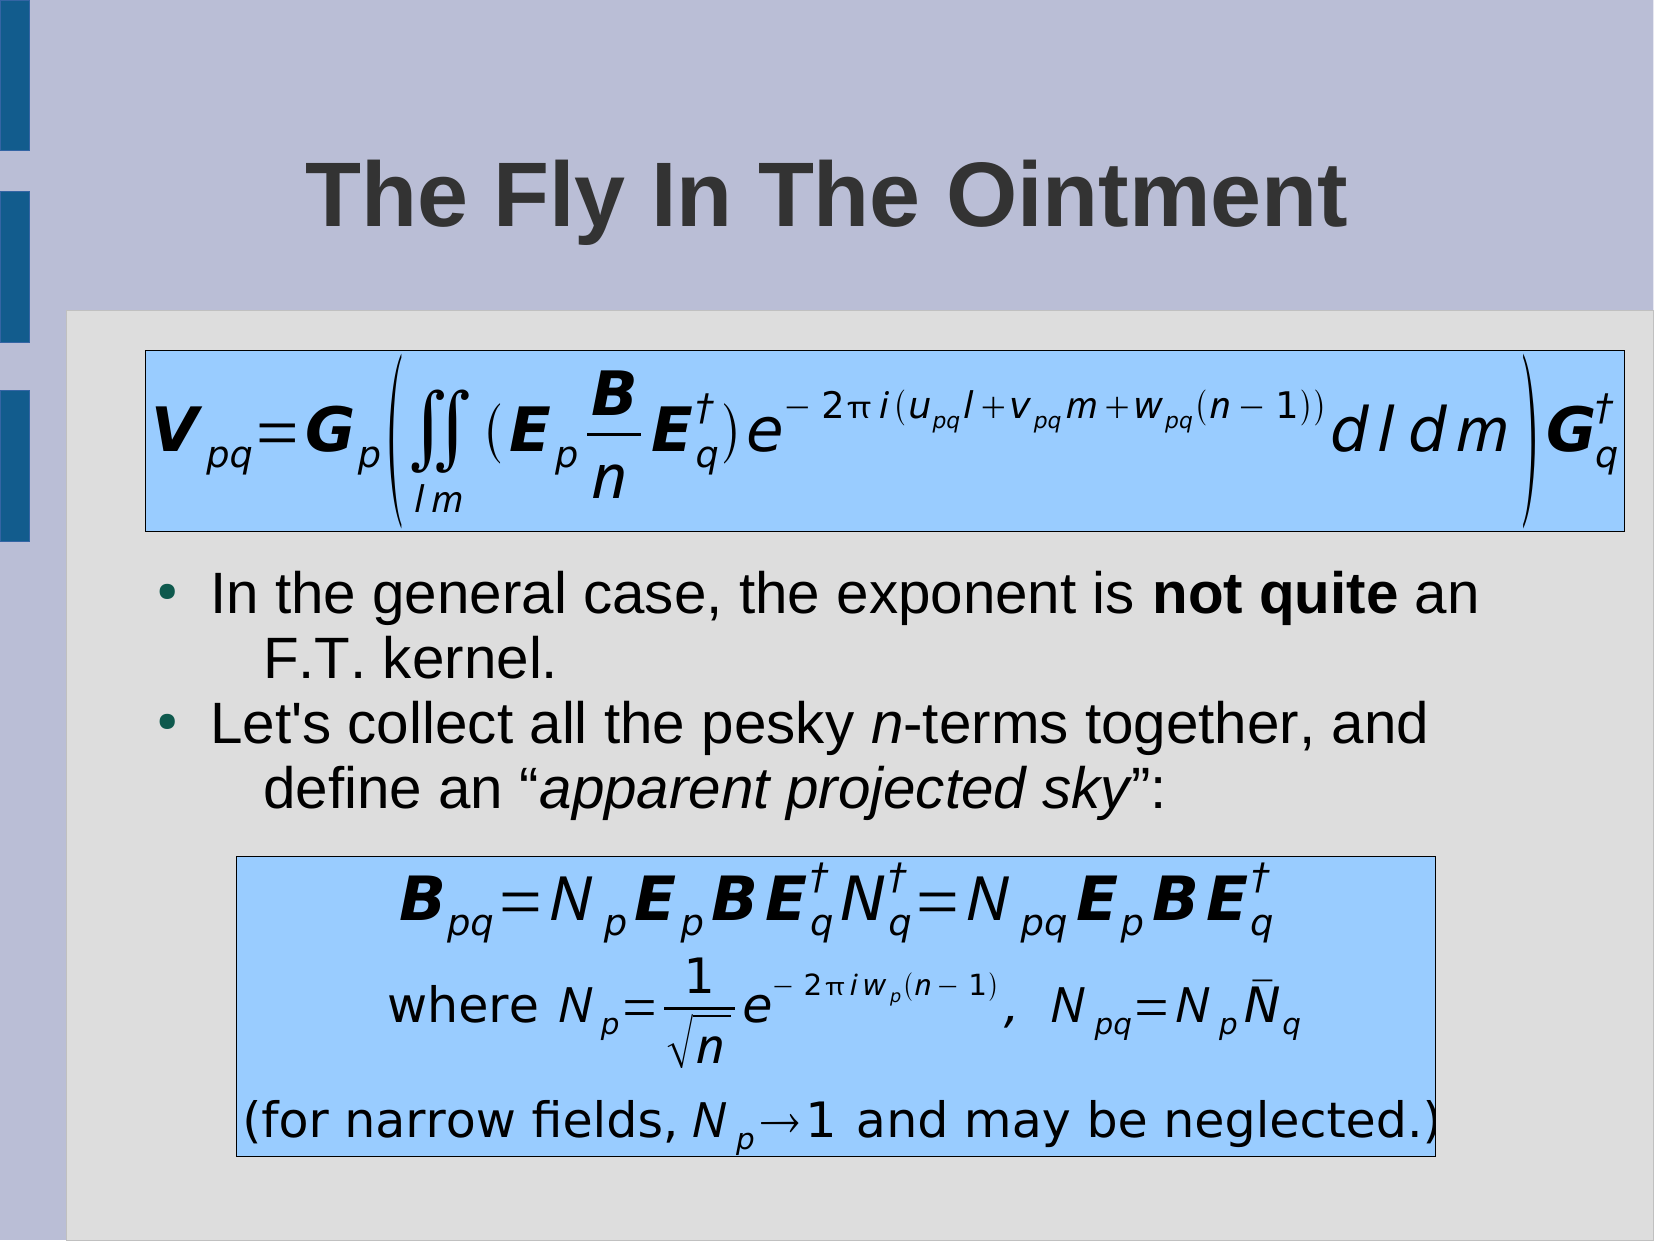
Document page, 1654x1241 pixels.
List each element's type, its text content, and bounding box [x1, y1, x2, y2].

chart [145, 350, 1625, 532]
chart [236, 856, 1436, 1157]
title The Fly In The Ointment [121, 91, 1534, 299]
list In the general case, the exponent is not quite an F.T. kernel. Let's collect all the pesky n-terms together, and define an “apparent projected sky”: [121, 561, 1534, 822]
